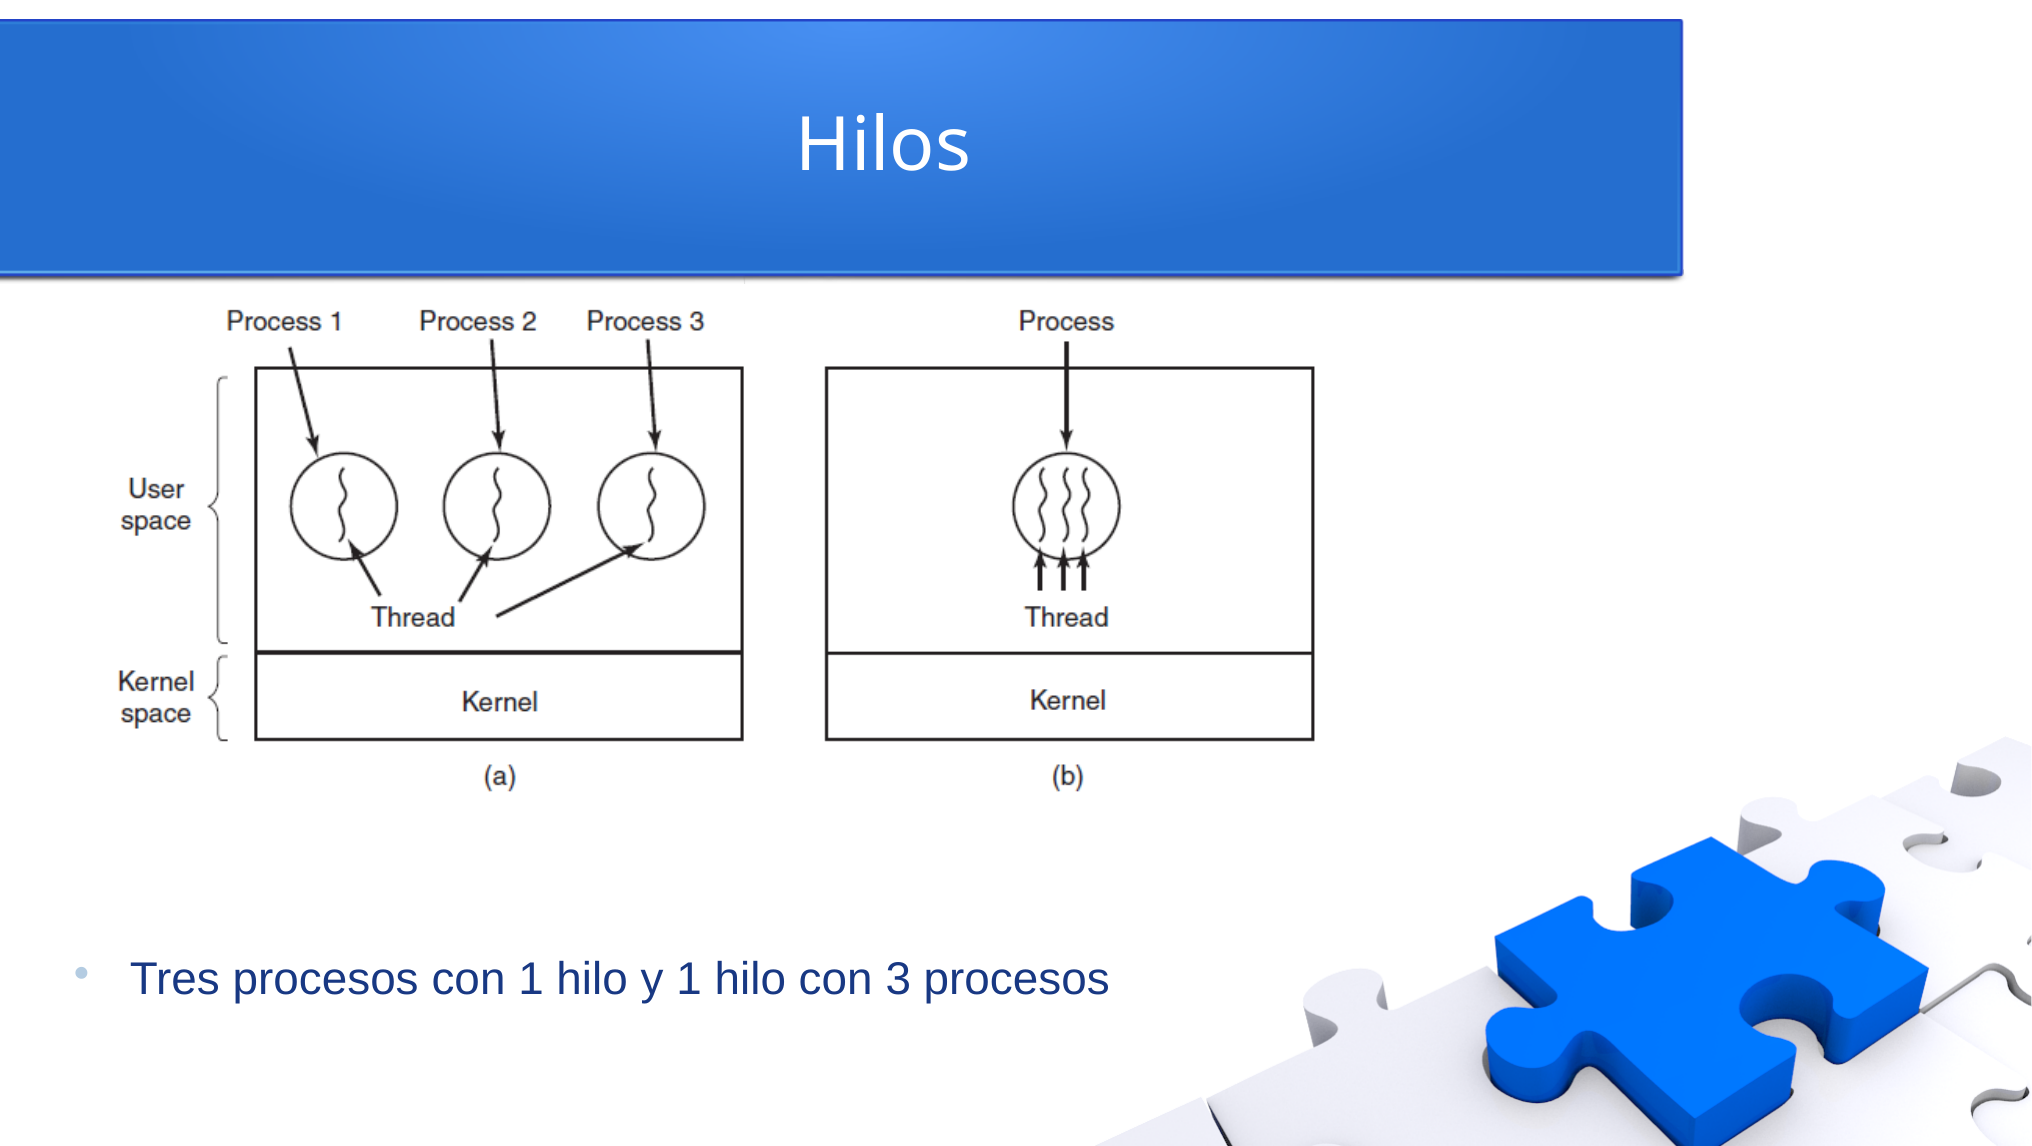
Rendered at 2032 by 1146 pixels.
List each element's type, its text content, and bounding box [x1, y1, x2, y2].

title Hilos [101, 45, 1666, 237]
picture [0, 19, 1689, 284]
picture [106, 290, 2032, 1146]
text_box Tres procesos con 1 hilo y 1 hilo con 3 procesos [59, 945, 1158, 1063]
